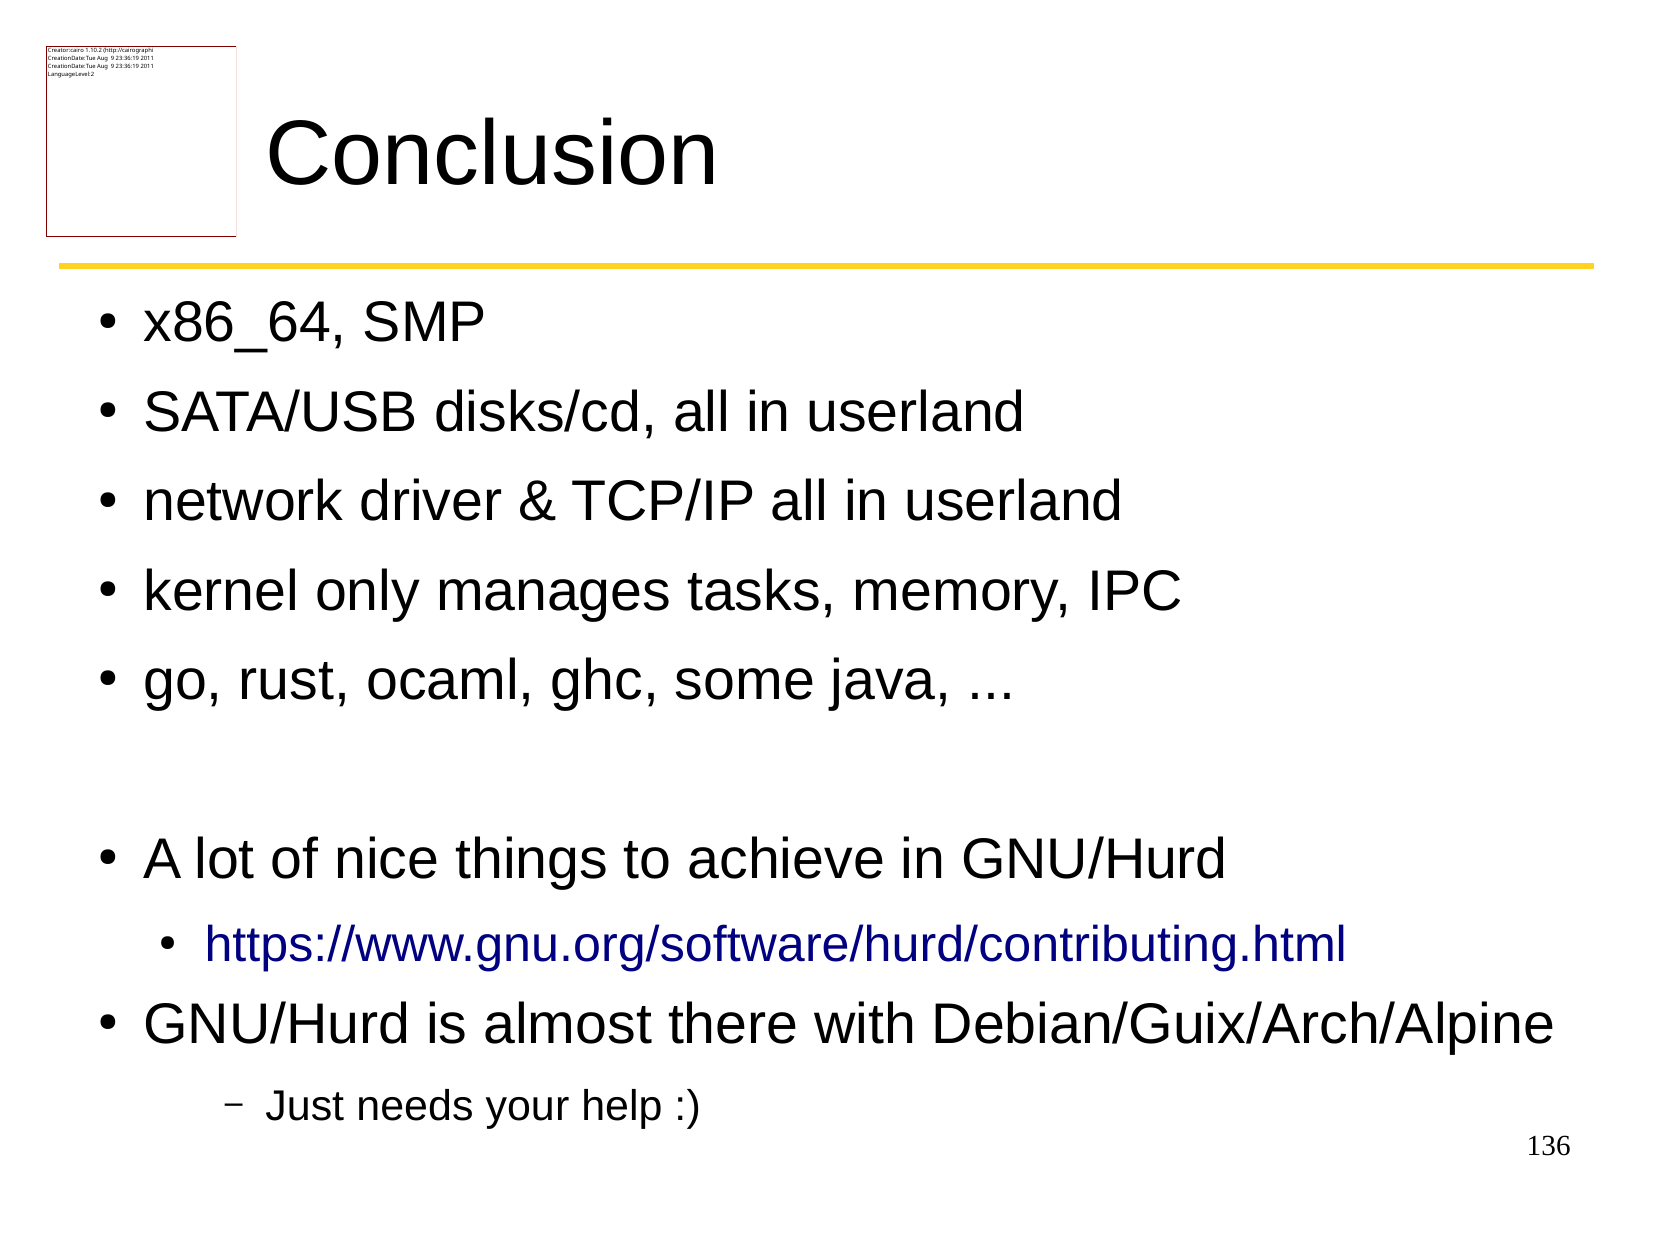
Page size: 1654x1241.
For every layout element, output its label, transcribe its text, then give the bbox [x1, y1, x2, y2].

list x86_64, SMP SATA/USB disks/cd, all in userland network driver & TCP/IP all in userland kernel only manages tasks, memory, IPC go, rust, ocaml, ghc, some java, ... A lot of nice things to achieve in GNU/Hurd https://www.gnu.org/software/hurd/contributing.html GNU/Hurd is almost there with Debian/Guix/Arch/Alpine Just needs your help :) [82, 290, 1571, 1152]
title Conclusion [265, 49, 1571, 257]
